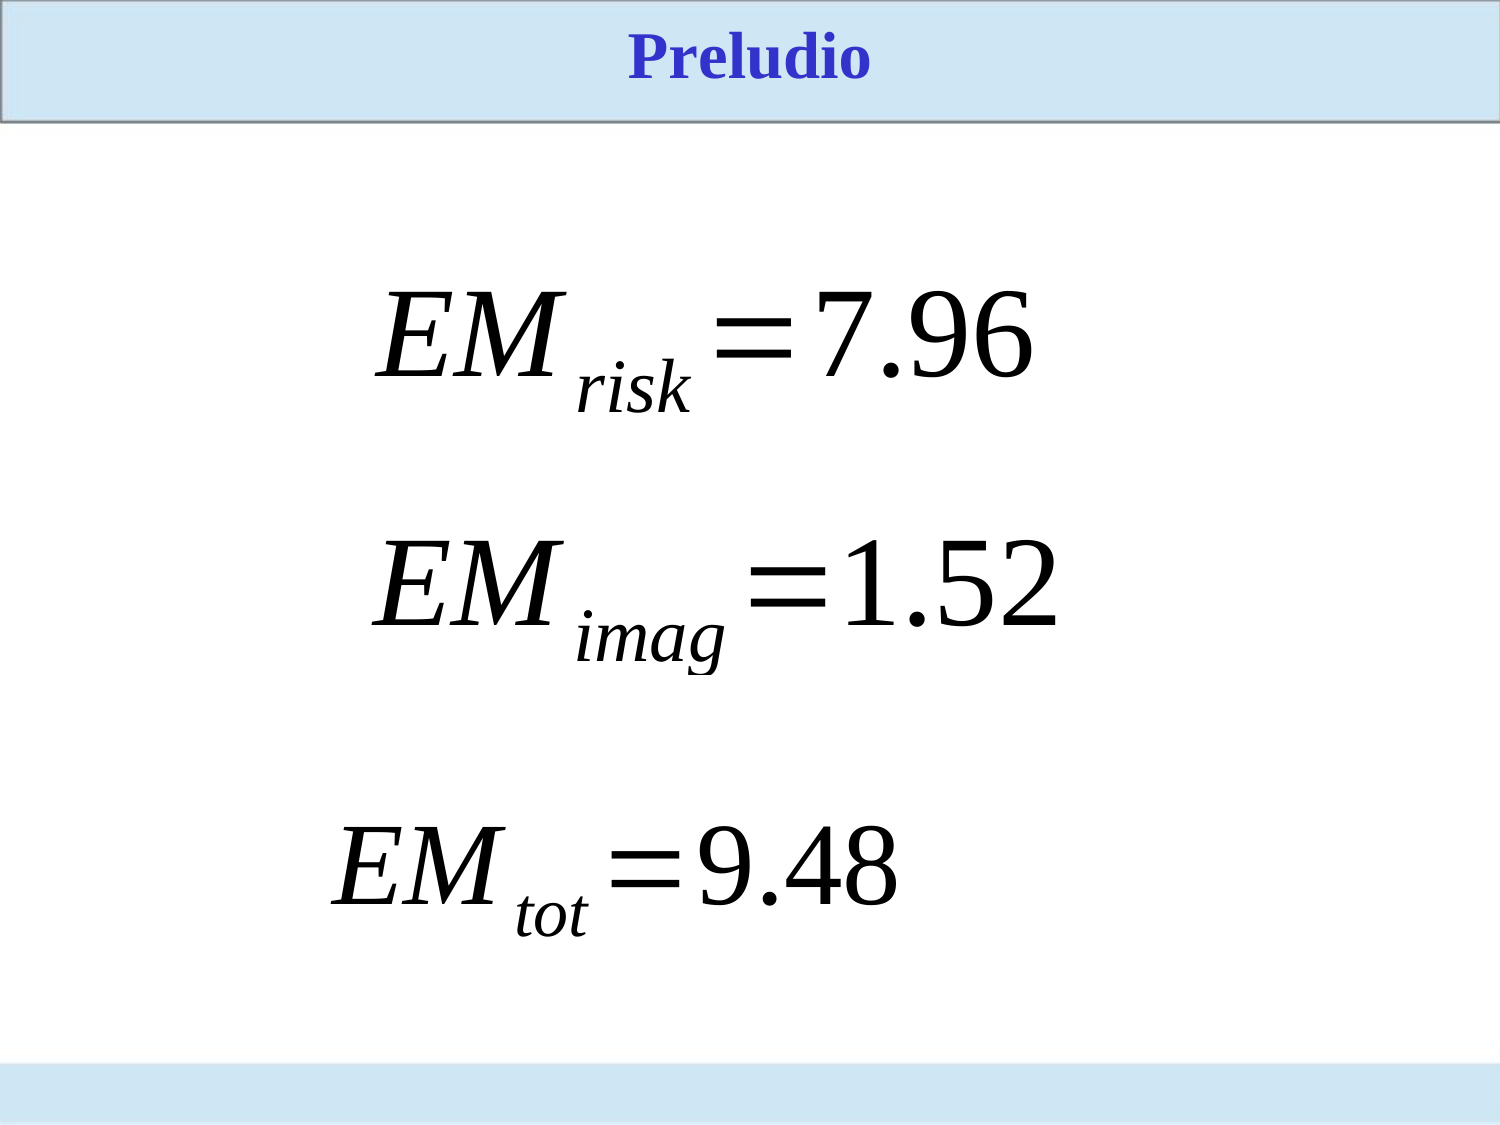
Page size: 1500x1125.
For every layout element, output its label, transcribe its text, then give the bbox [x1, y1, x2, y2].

chart [340, 262, 1067, 427]
chart [337, 511, 1097, 676]
title Preludio [112, 0, 1388, 113]
picture [0, 0, 1500, 1125]
chart [300, 799, 934, 950]
